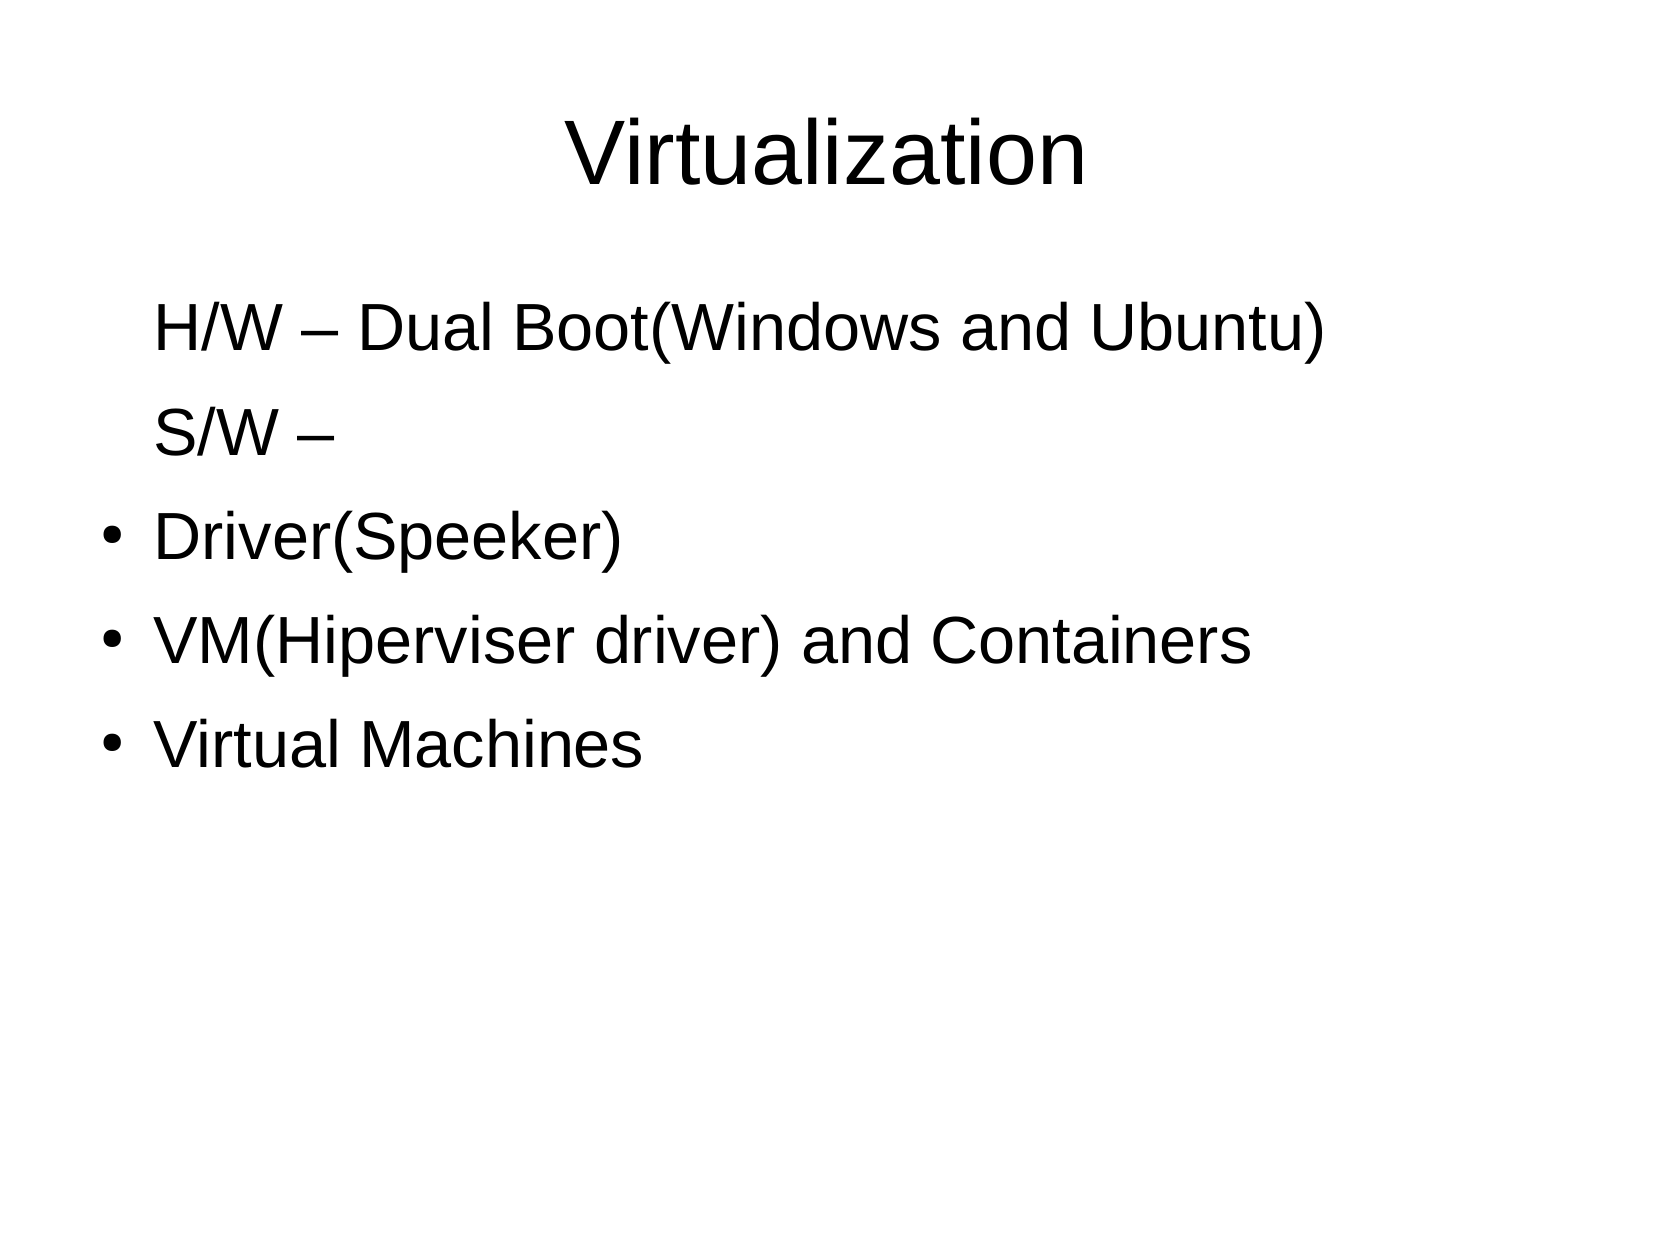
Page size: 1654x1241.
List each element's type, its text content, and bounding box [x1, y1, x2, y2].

list H/W – Dual Boot(Windows and Ubuntu) S/W – Driver(Speeker) VM(Hiperviser driver) and Containers Virtual Machines [82, 290, 1571, 1010]
title Virtualization [82, 49, 1571, 257]
